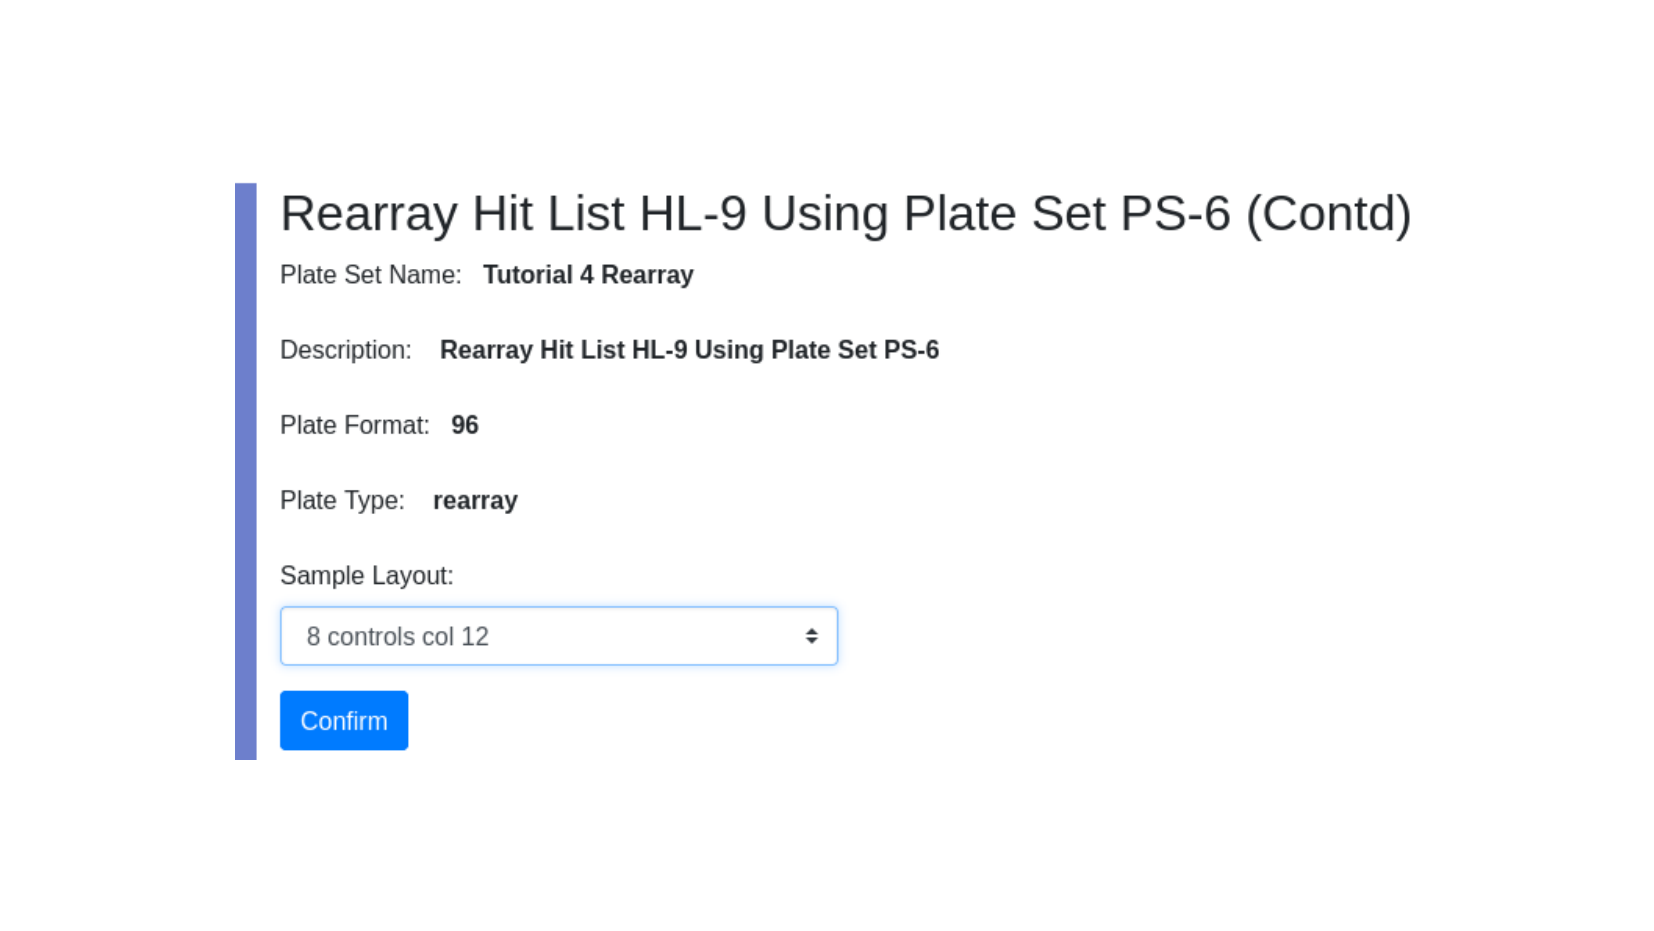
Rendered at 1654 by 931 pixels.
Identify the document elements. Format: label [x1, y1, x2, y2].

picture [235, 174, 1441, 760]
